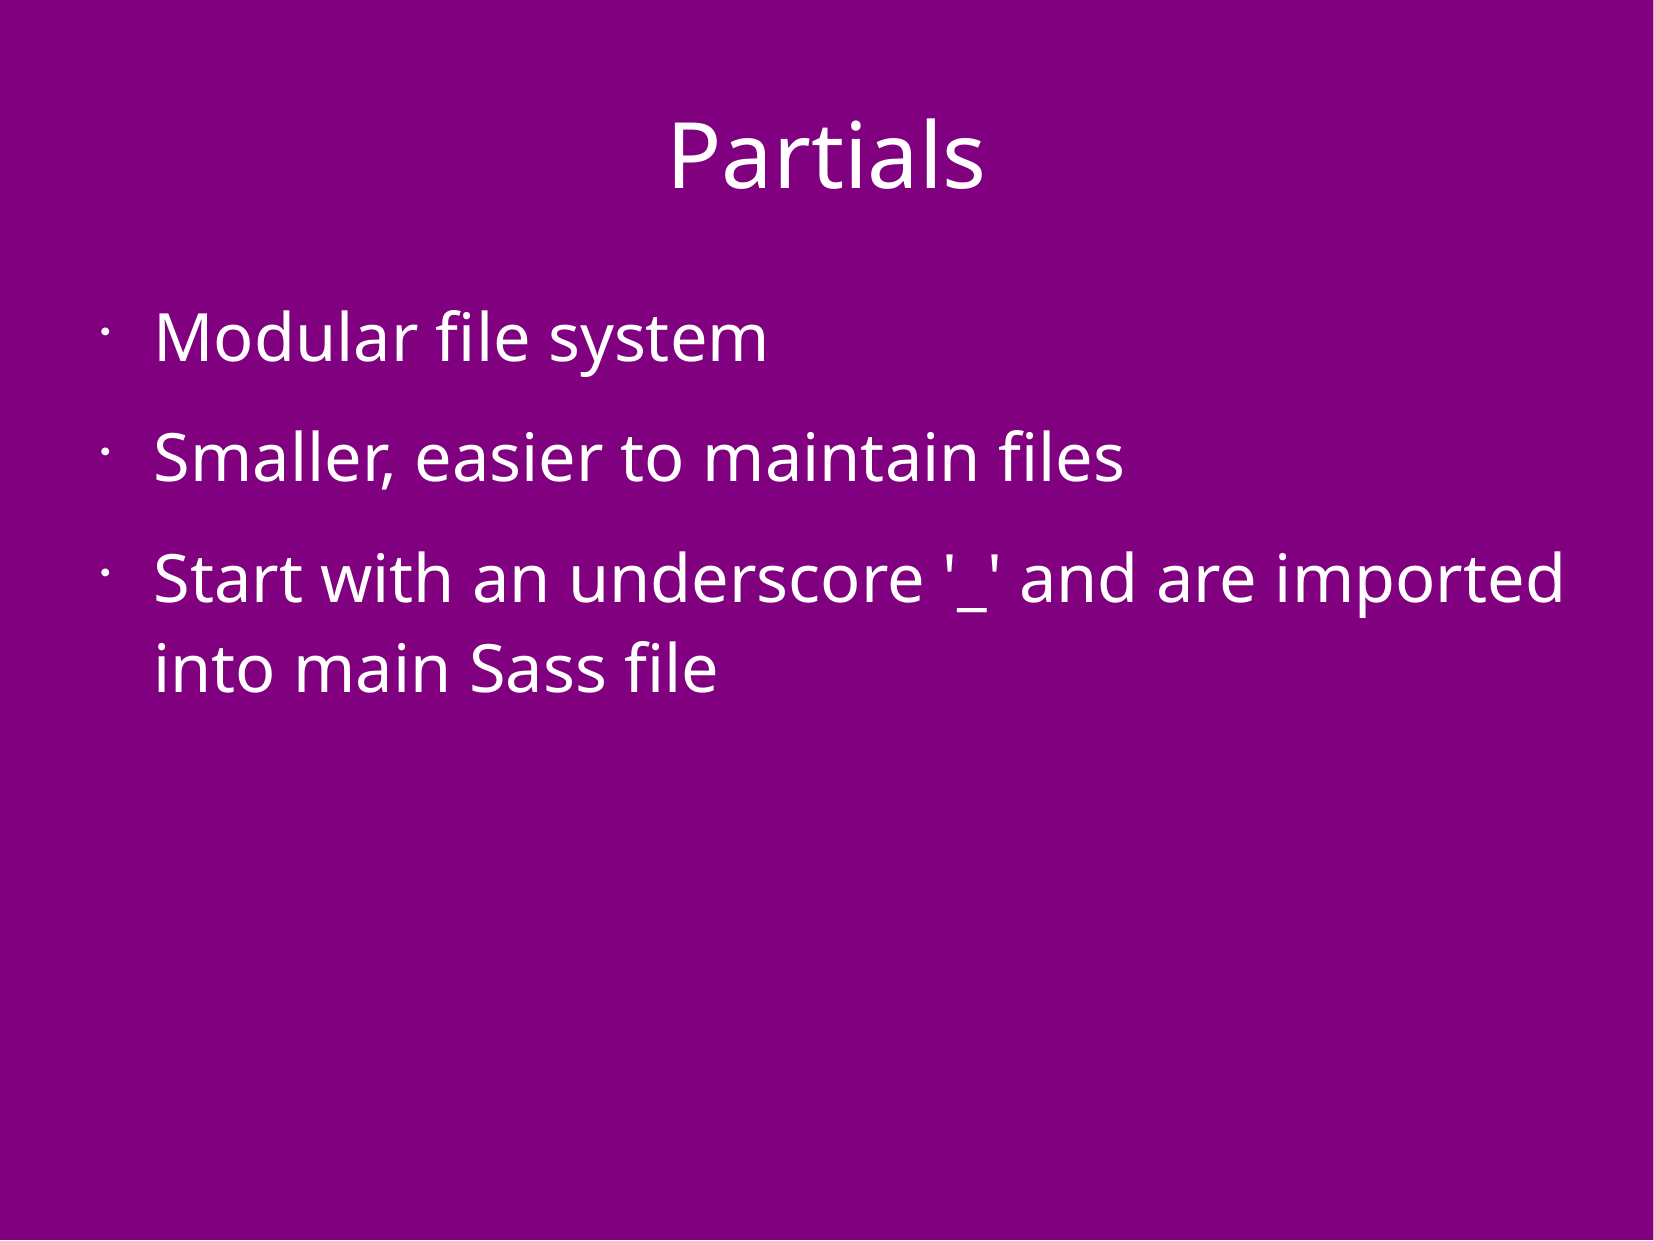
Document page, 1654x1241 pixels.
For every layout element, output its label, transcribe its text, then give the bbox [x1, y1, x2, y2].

list Modular file system Smaller, easier to maintain files Start with an underscore '_' and are imported into main Sass file [82, 290, 1571, 1094]
title Partials [82, 49, 1571, 257]
